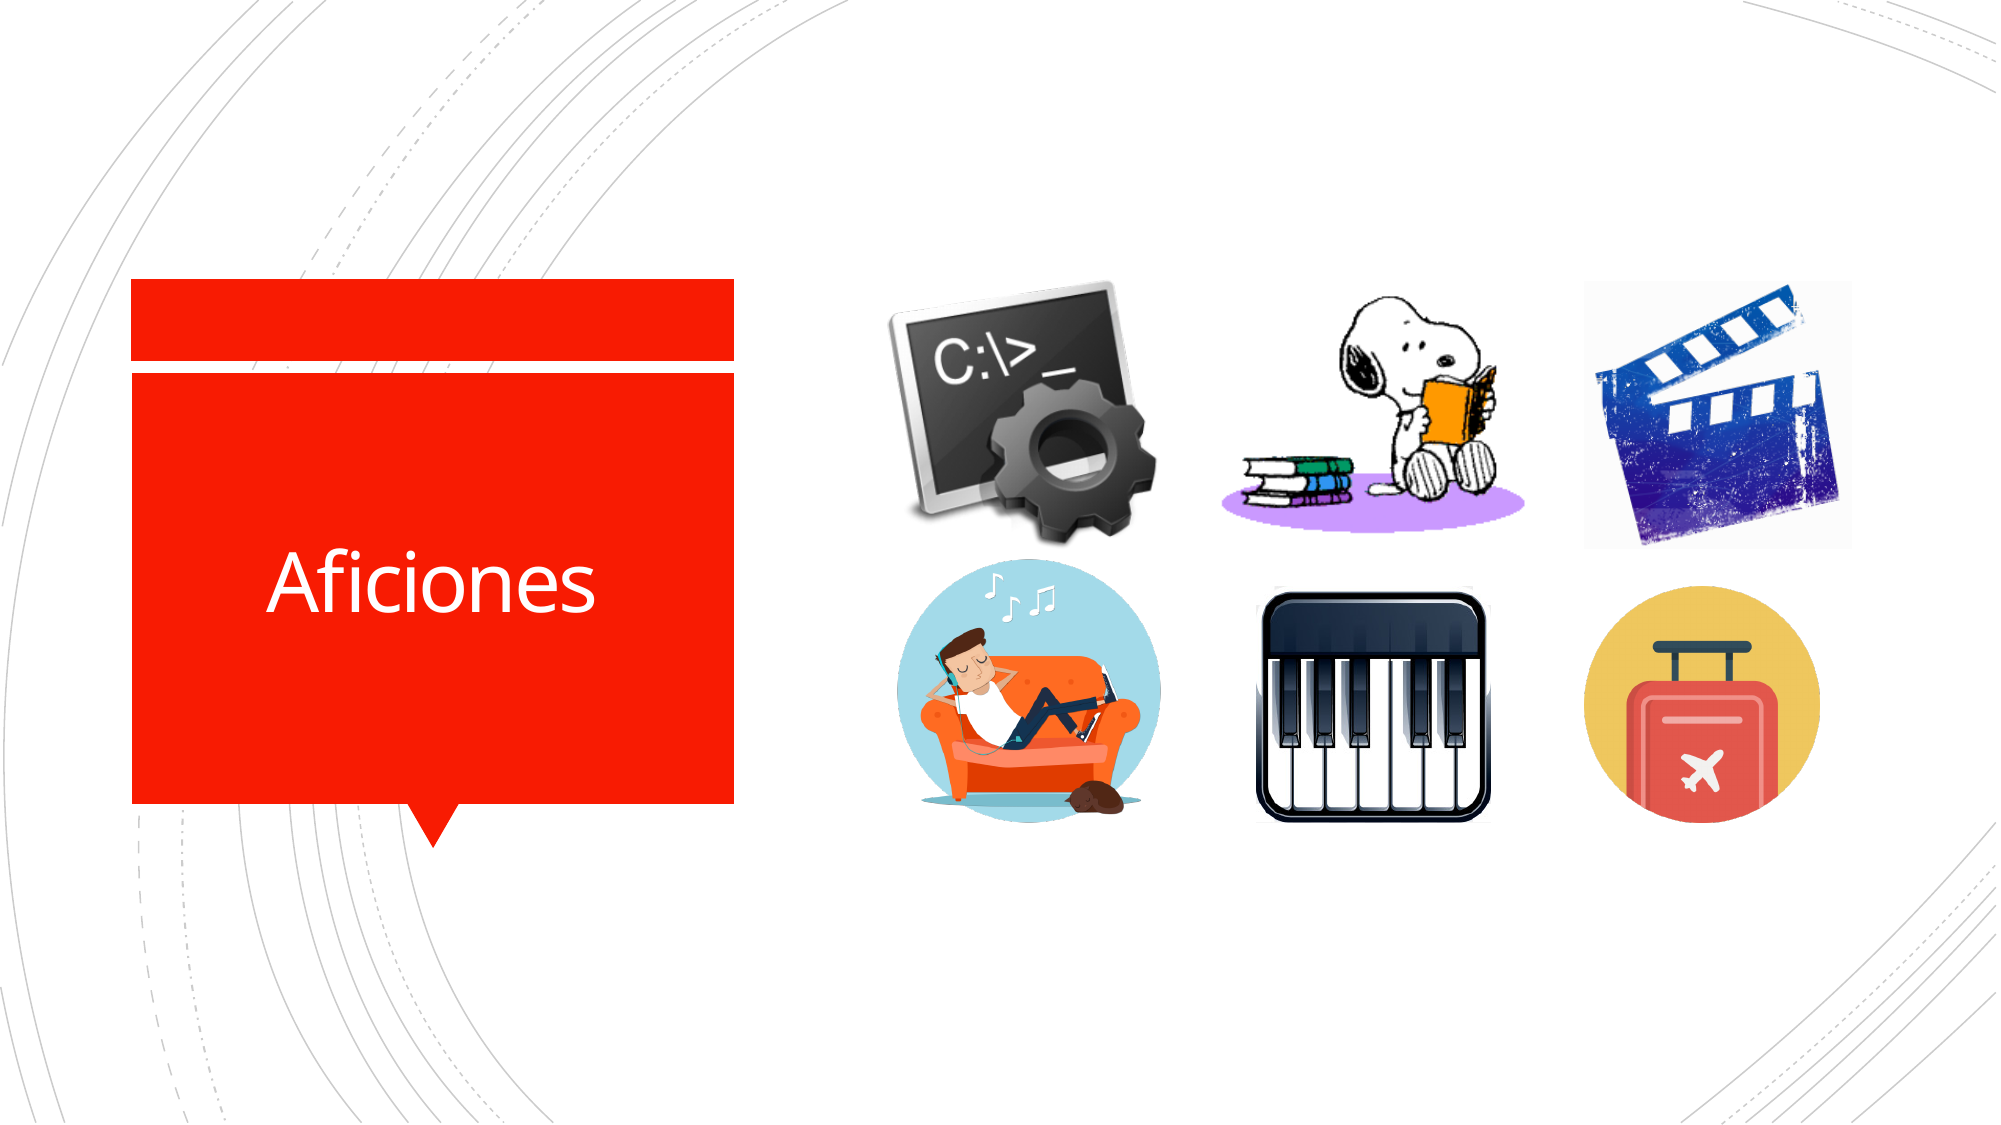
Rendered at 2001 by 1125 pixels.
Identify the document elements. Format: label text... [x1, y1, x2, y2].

picture [1584, 586, 1820, 823]
picture [1216, 292, 1531, 538]
title Aficiones [145, 385, 720, 789]
picture [1584, 281, 1852, 549]
picture [880, 274, 1163, 826]
picture [1256, 586, 1491, 823]
